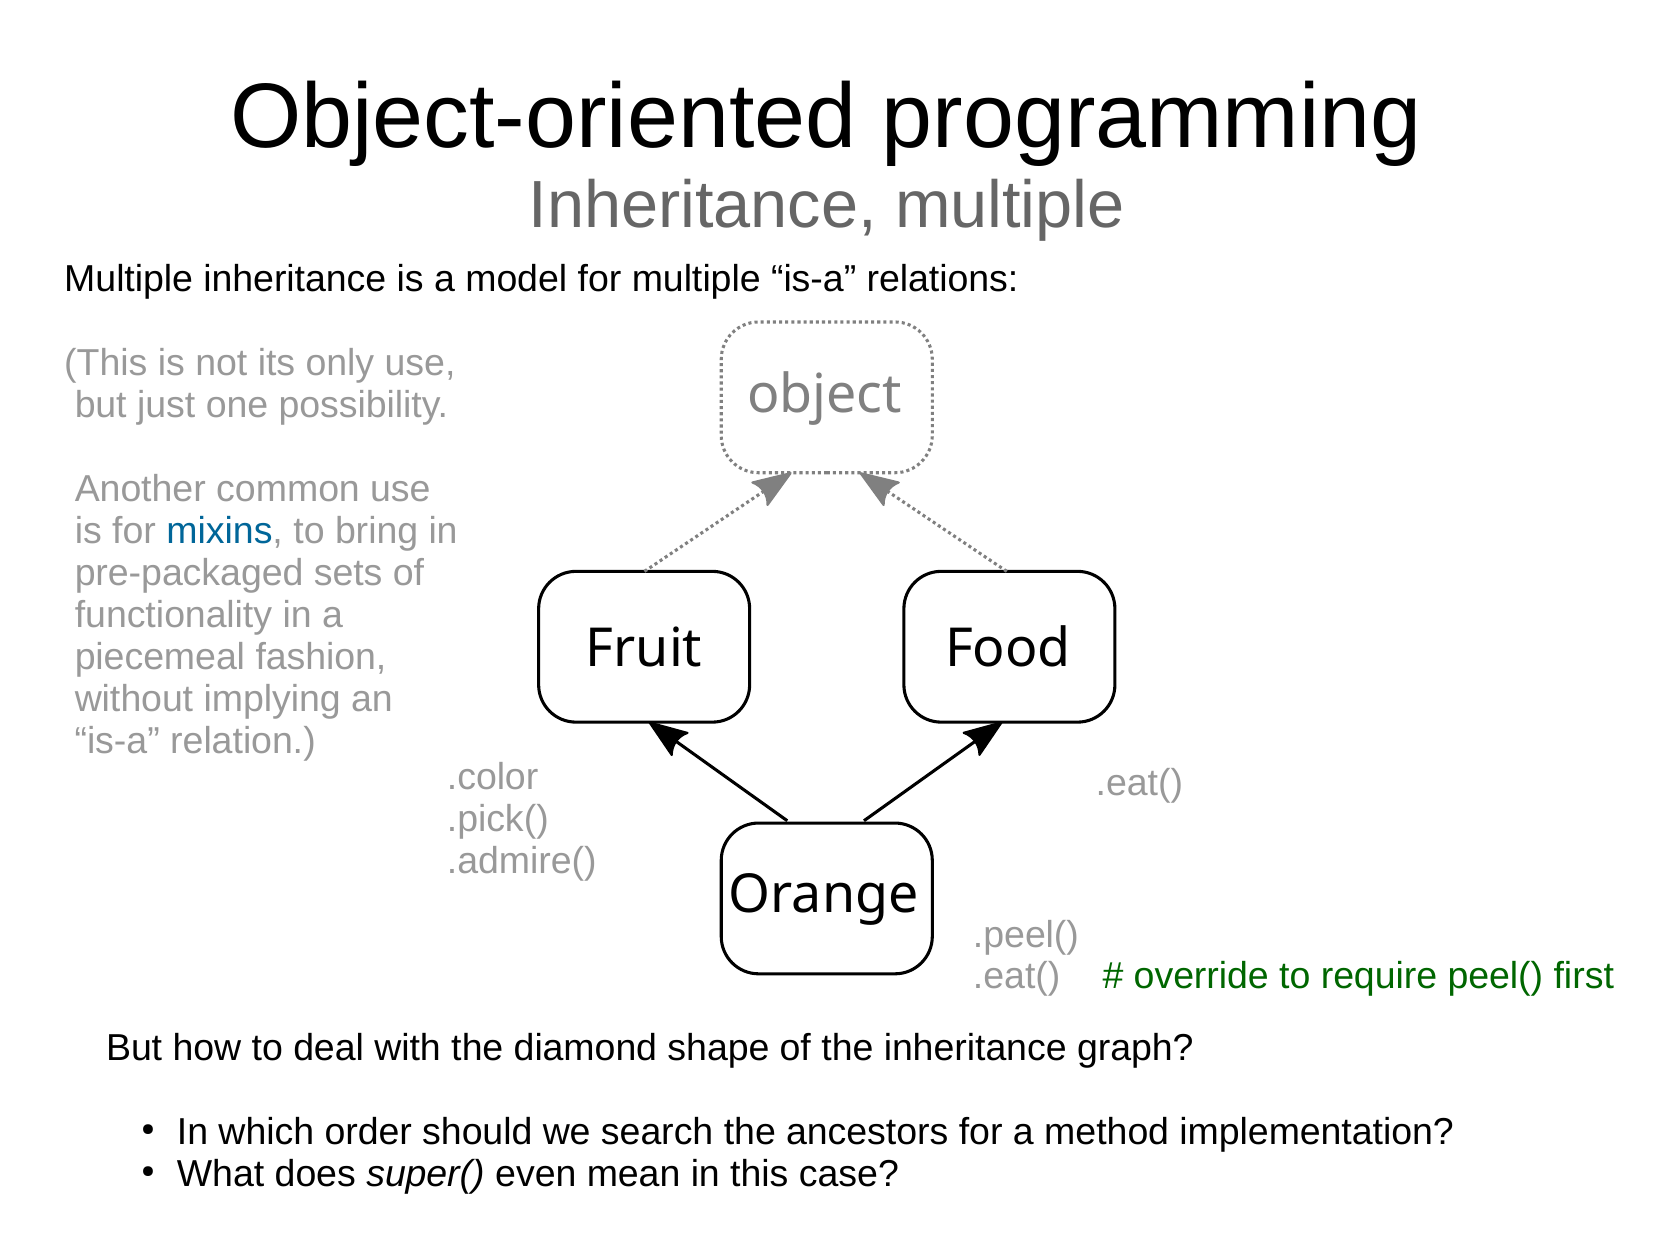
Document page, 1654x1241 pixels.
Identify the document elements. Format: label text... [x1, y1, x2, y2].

text_box .eat() [1080, 754, 1199, 831]
text_box But how to deal with the diamond shape of the inheritance graph? In which order should we search the ancestors for a method implementation? What does super() even mean in this case? [91, 1018, 1469, 1202]
title Object-oriented programming Inheritance, multiple [82, 49, 1571, 257]
text_box .peel() .eat() # override to require peel() first [958, 905, 1630, 1005]
text_box Multiple inheritance is a model for multiple “is-a” relations: (This is not its only use, but just one possibility. Another common use is for mixins, to bring in pre-packaged sets of functionality in a piecemeal fashion, without implying an “is-a” relation.) [49, 250, 1034, 770]
text_box .color .pick() .admire() [432, 747, 612, 889]
picture [535, 319, 1118, 977]
